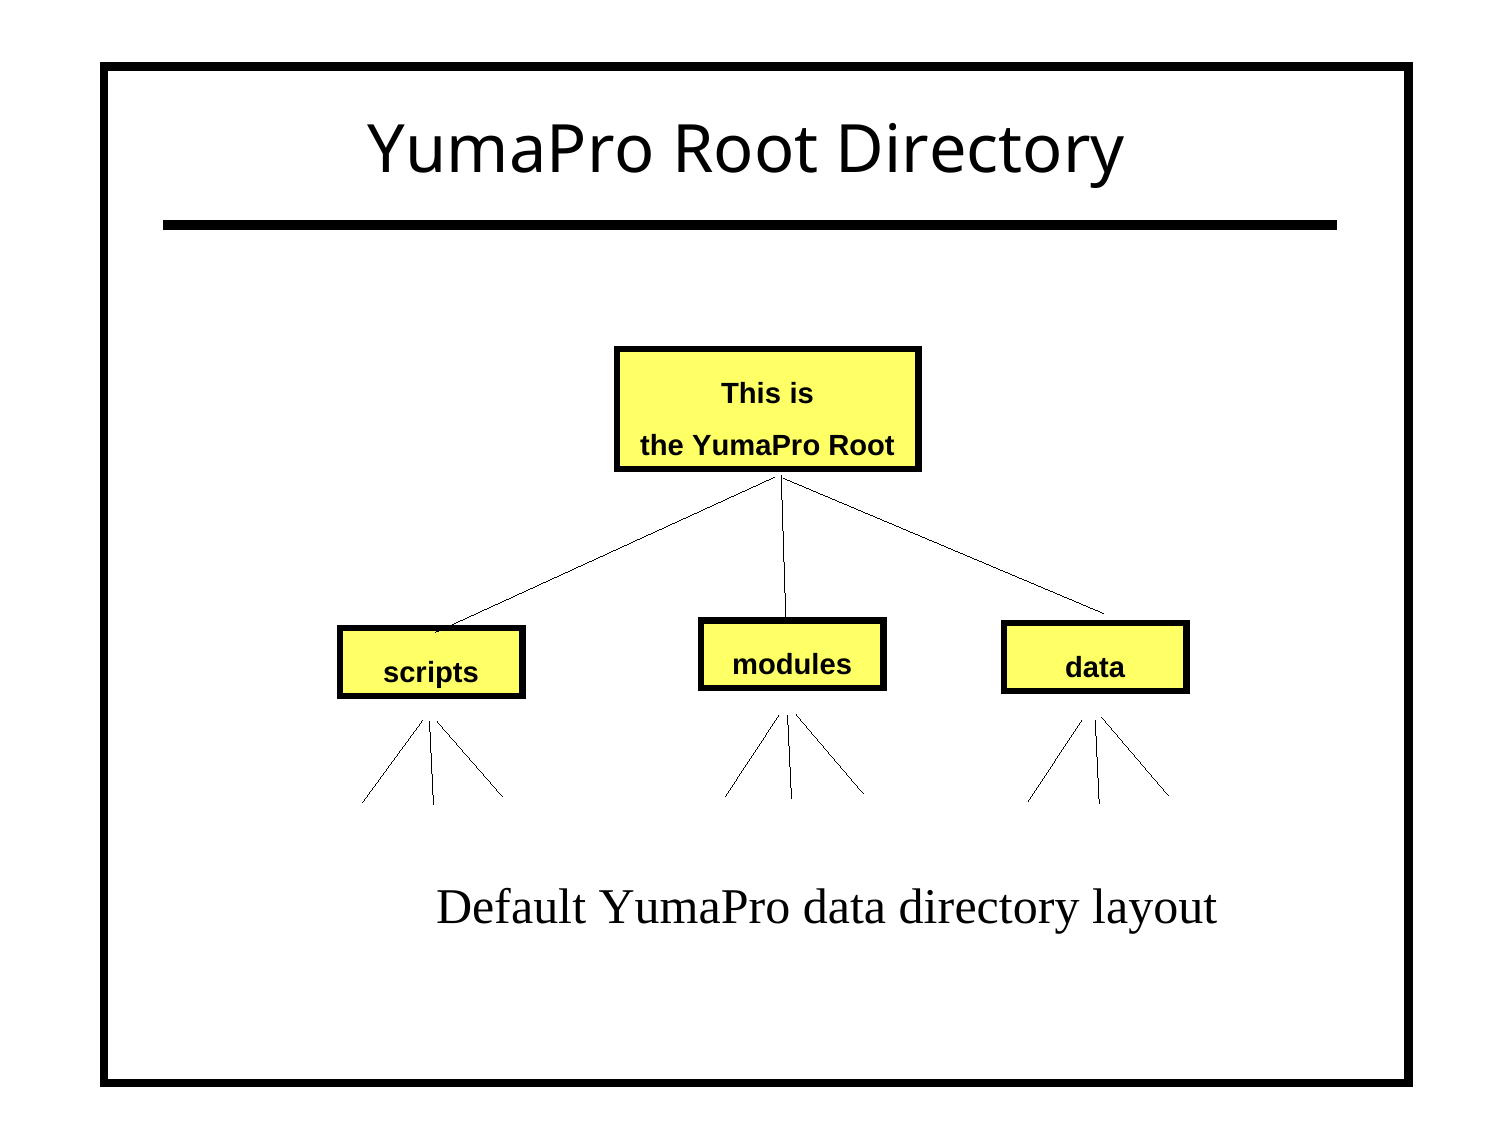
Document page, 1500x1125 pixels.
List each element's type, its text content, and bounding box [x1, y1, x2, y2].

text_box scripts [339, 628, 523, 697]
text_box modules [700, 620, 884, 689]
text_box data [1003, 622, 1187, 691]
text_box Default YumaPro data directory layout [421, 866, 1233, 942]
title YumaPro Root Directory [162, 87, 1332, 200]
text_box This is the YumaPro Root [616, 348, 919, 470]
